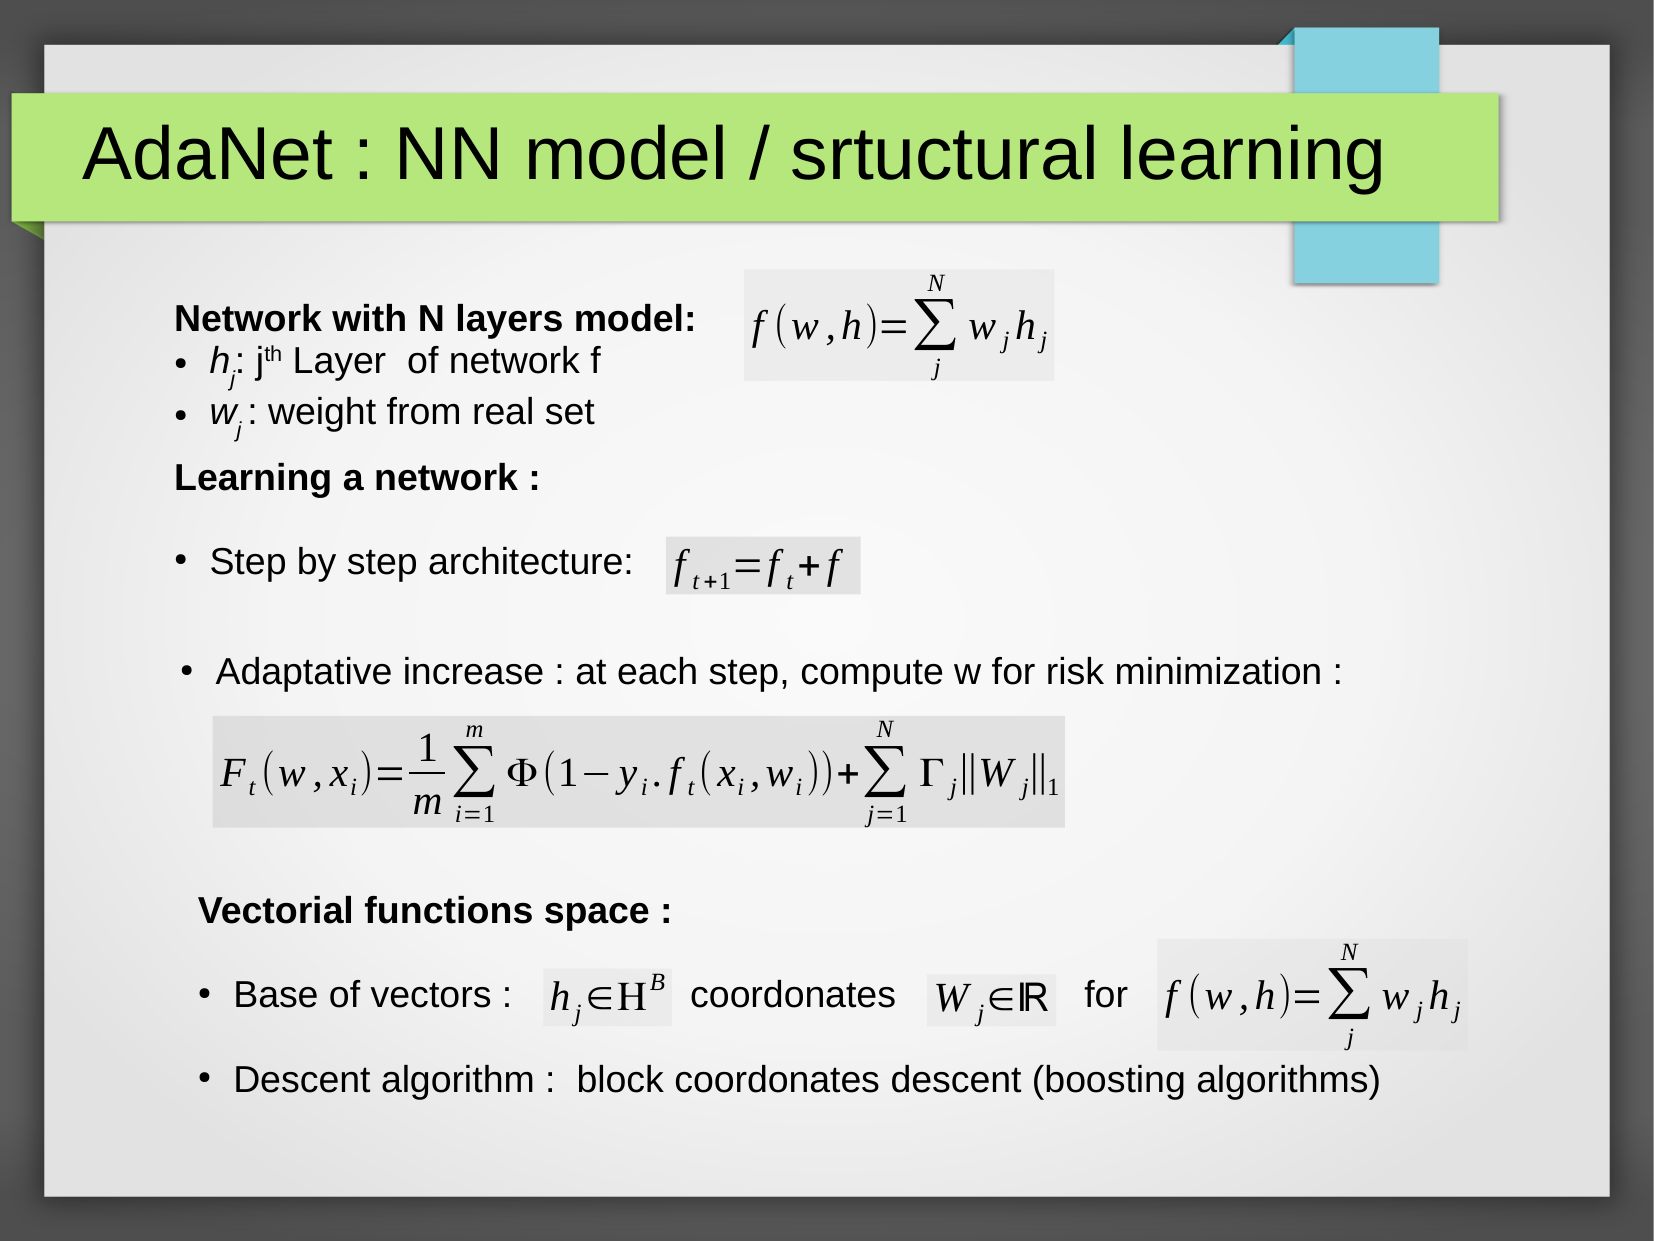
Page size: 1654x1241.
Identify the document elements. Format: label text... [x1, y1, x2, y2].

chart [927, 974, 1057, 1027]
chart [665, 536, 861, 595]
text_box Adaptative increase : at each step, compute w for risk minimization : [165, 643, 1560, 845]
text_box Learning a network : Step by step architecture: [159, 448, 1495, 632]
text_box Vectorial functions space : Base of vectors : coordonates for Descent algorithm : block coordonates descent (boosting algorithms) [183, 882, 1489, 1150]
title AdaNet : NN model / srtuctural learning [82, 94, 1477, 213]
chart [744, 269, 1055, 381]
picture [0, 0, 1654, 1241]
text_box Network with N layers model: hj: jth Layer of network f wj : weight from real set [159, 290, 713, 448]
